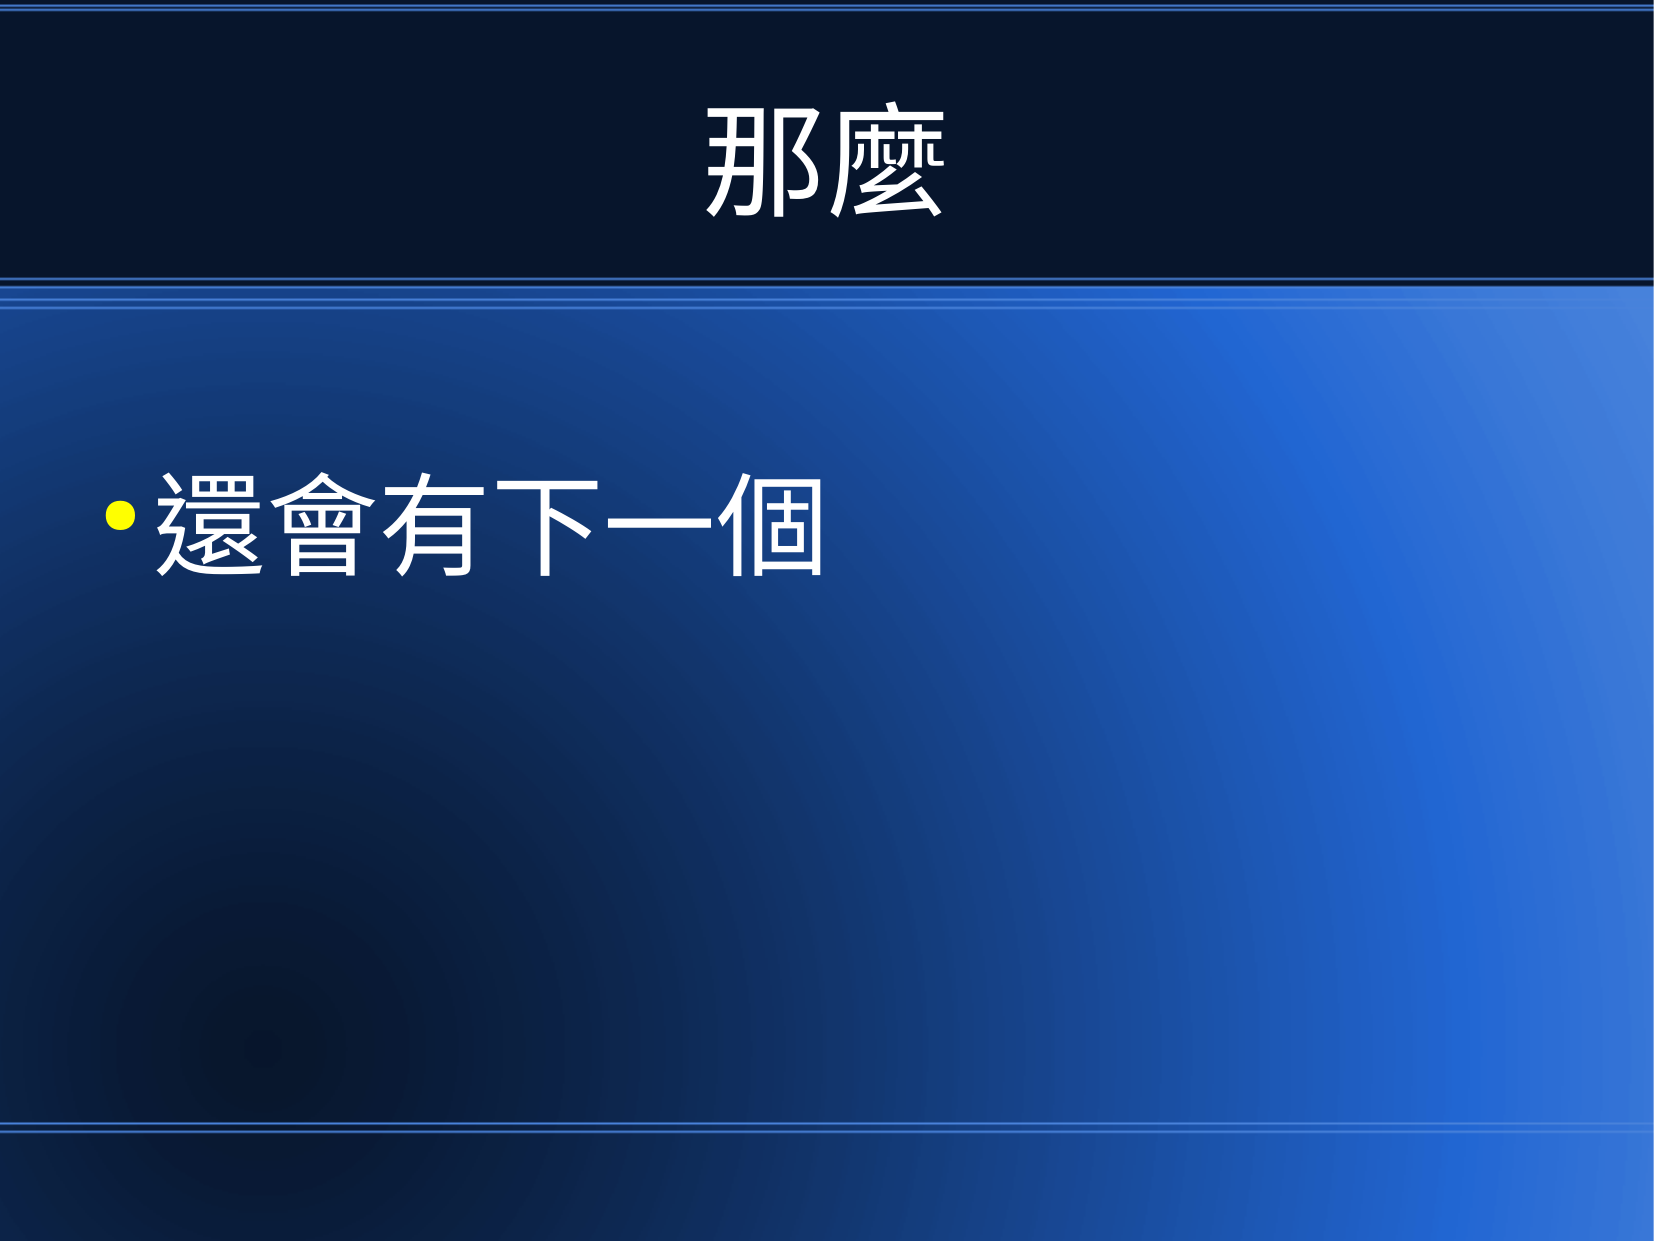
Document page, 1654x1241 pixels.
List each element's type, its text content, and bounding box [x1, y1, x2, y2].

picture [0, 0, 1654, 1241]
list 還會有下一個 [82, 355, 1571, 1241]
title 那麼 [82, 49, 1571, 257]
